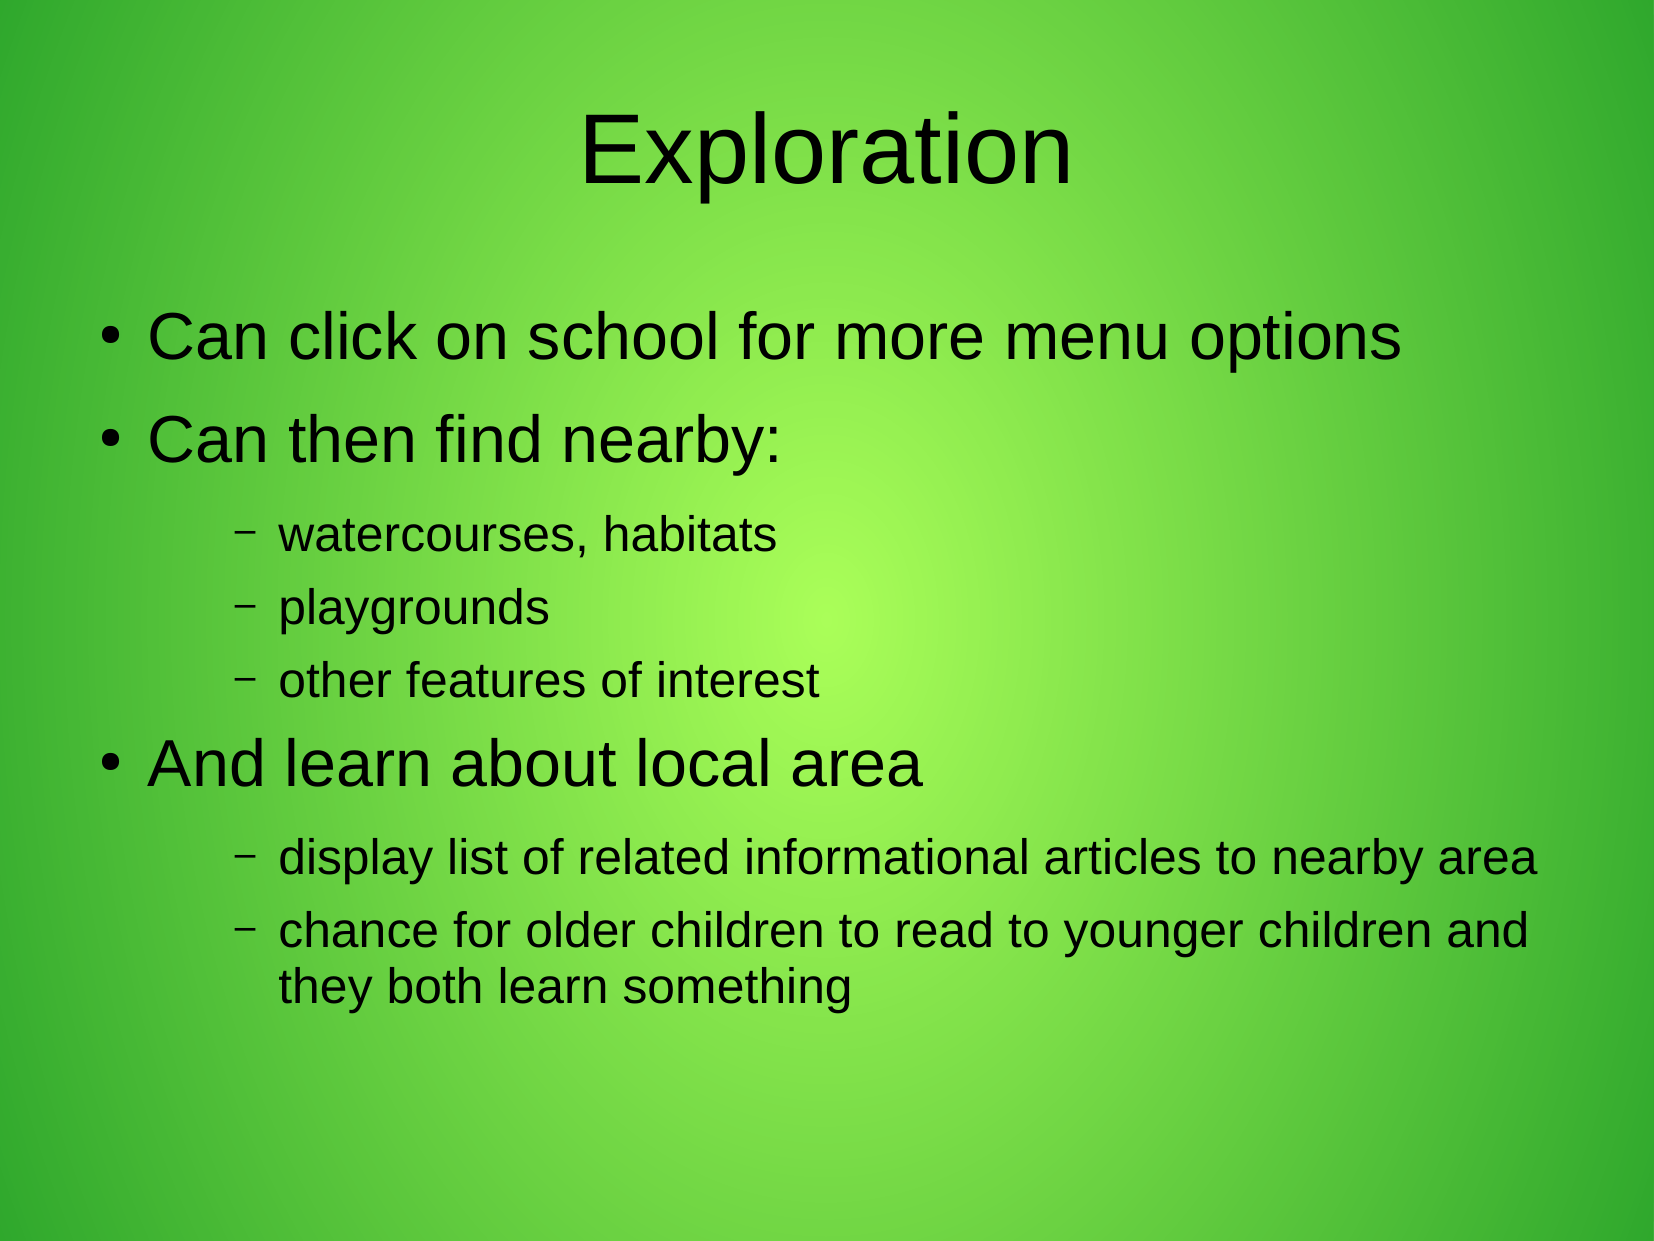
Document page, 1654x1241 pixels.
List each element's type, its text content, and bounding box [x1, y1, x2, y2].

list Can click on school for more menu options Can then find nearby: watercourses, habitats playgrounds other features of interest And learn about local area display list of related informational articles to nearby area chance for older children to read to younger children and they both learn something [82, 299, 1571, 1019]
title Exploration [82, 47, 1571, 252]
